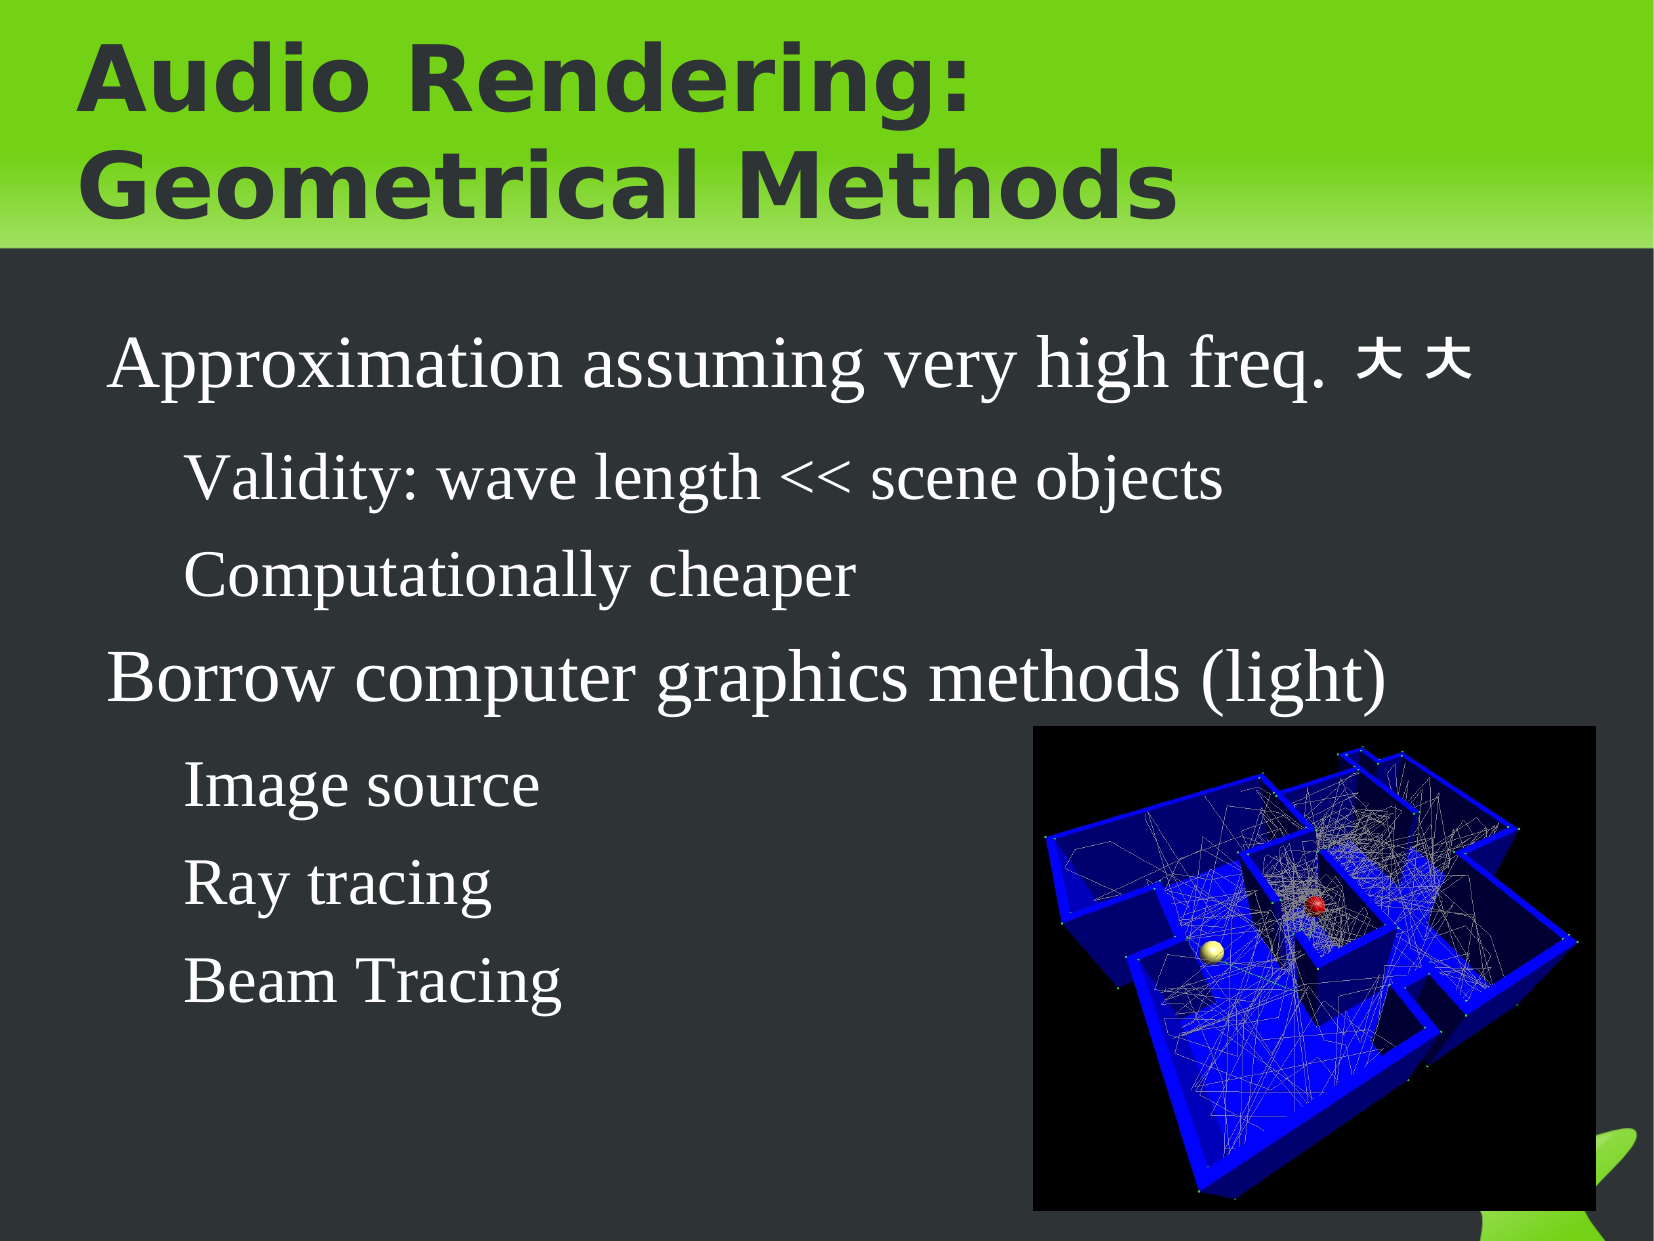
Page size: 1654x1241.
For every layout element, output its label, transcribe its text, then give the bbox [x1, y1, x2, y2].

list Approximation assuming very high freq.ﾺﾺ Validity: wave length << scene objects Computationally cheaper Borrow computer graphics methods (light) Image source Ray tracing Beam Tracing [88, 307, 1577, 1112]
picture [0, 0, 1654, 1241]
title Audio Rendering: Geometrical Methods [76, 25, 1565, 240]
